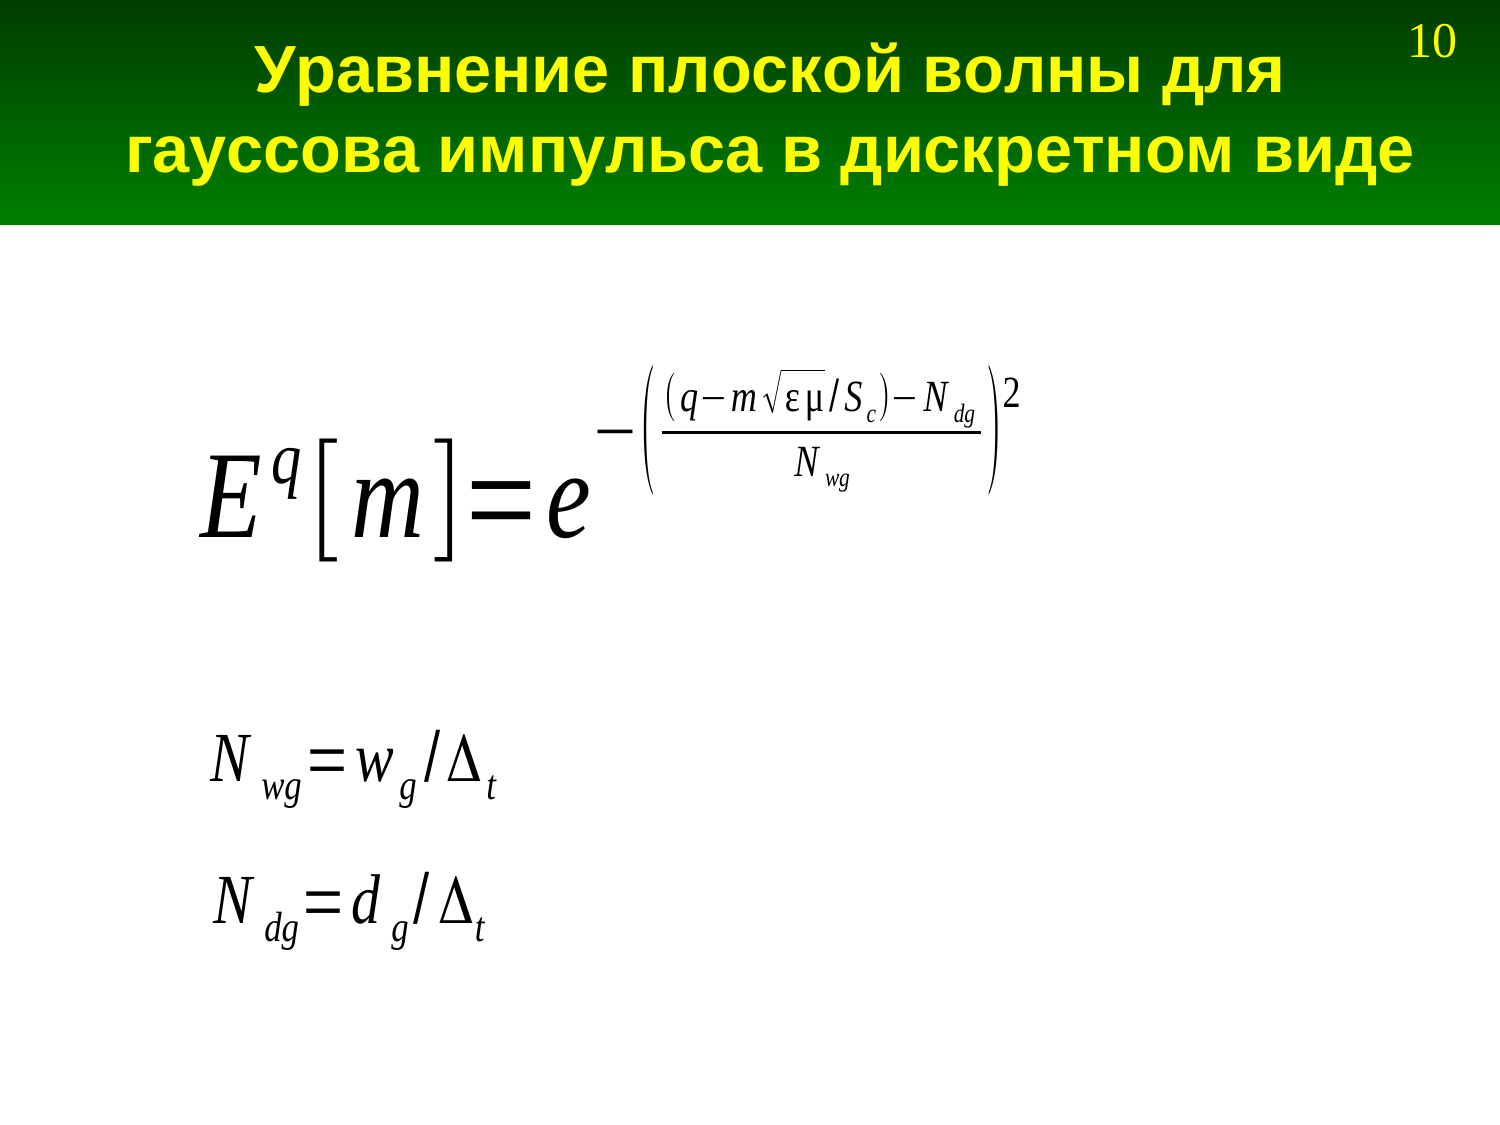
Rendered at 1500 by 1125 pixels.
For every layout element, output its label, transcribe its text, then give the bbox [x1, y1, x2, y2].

chart [195, 861, 502, 951]
title Уравнение плоской волны для гауссова импульса в дискретном виде [100, 7, 1441, 204]
chart [151, 361, 1064, 569]
chart [192, 720, 512, 809]
